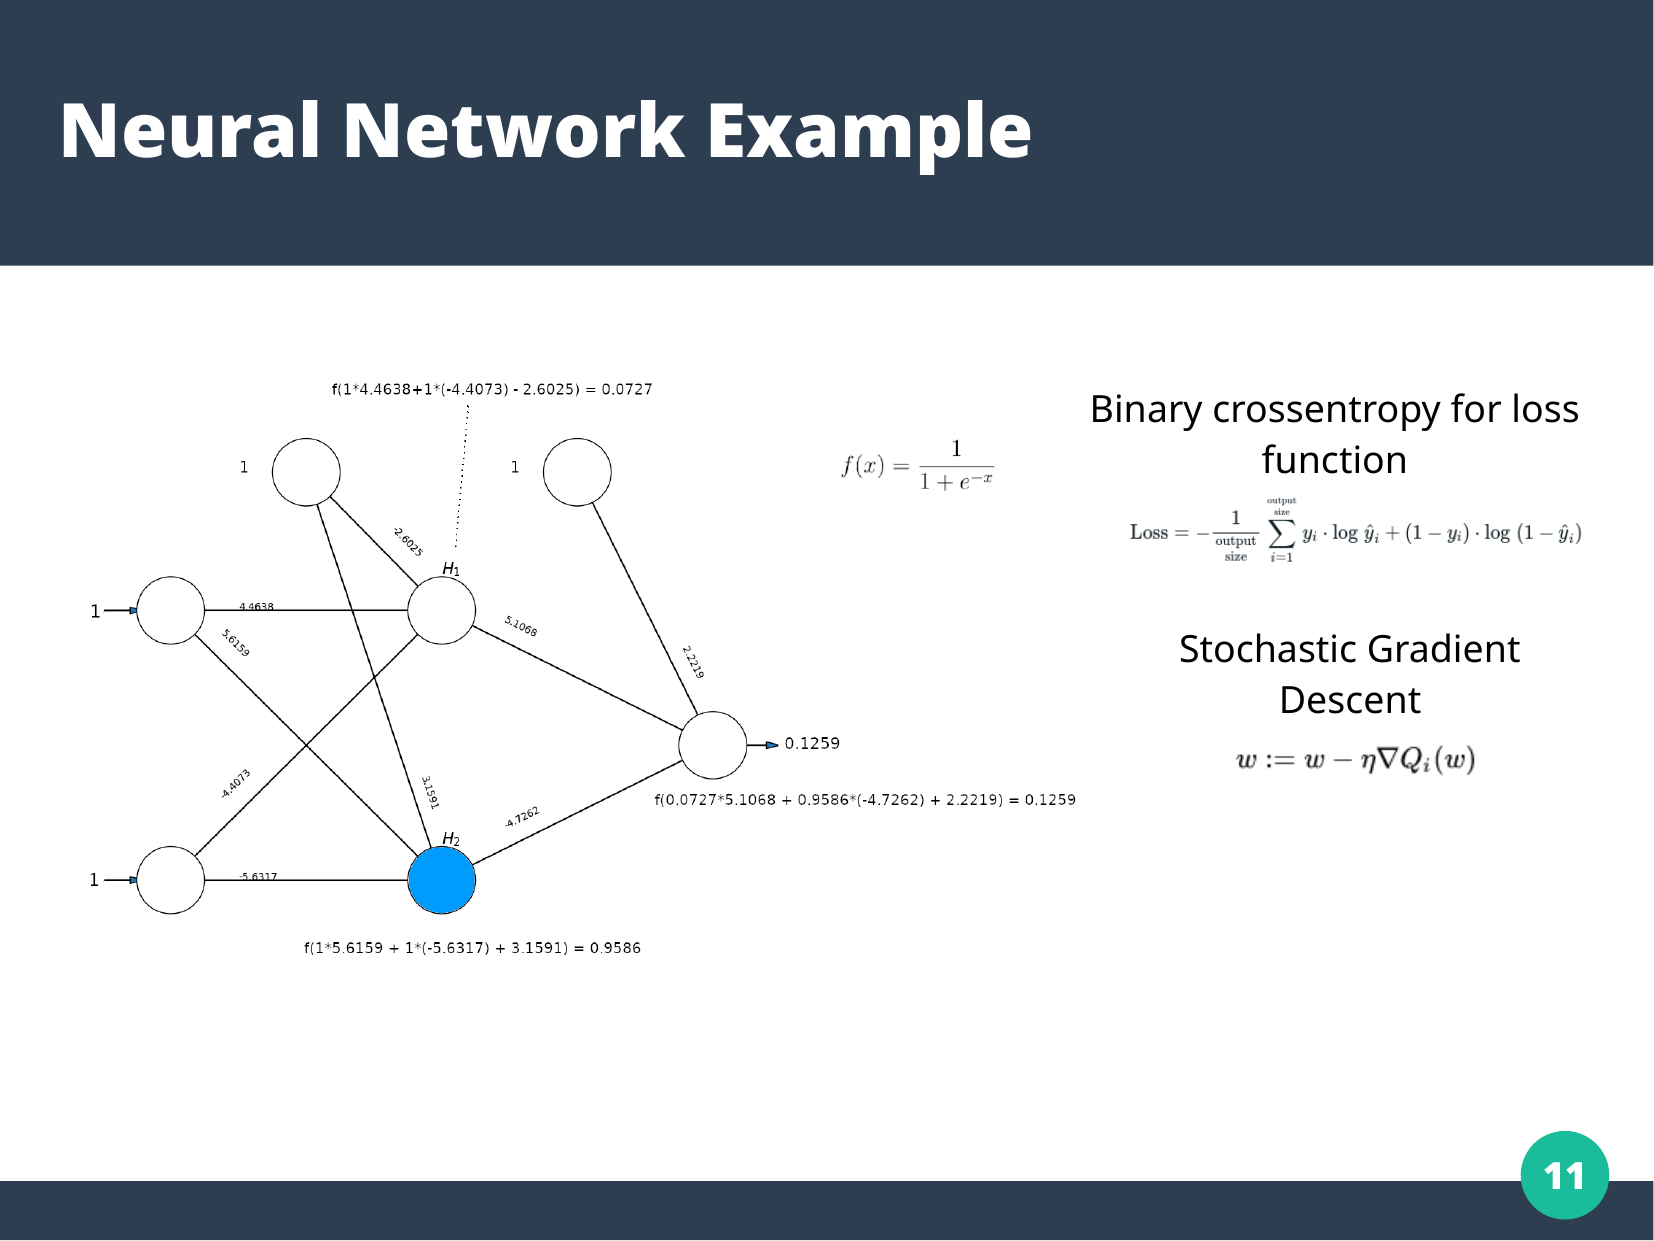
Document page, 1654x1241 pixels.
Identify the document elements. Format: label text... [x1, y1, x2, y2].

text_box Binary crossentropy for loss function [1065, 375, 1606, 492]
text_box Stochastic Gradient Descent [1125, 615, 1576, 717]
picture [1230, 744, 1479, 781]
title Neural Network Example [59, 49, 1595, 207]
picture [75, 359, 1103, 991]
picture [1128, 495, 1594, 568]
